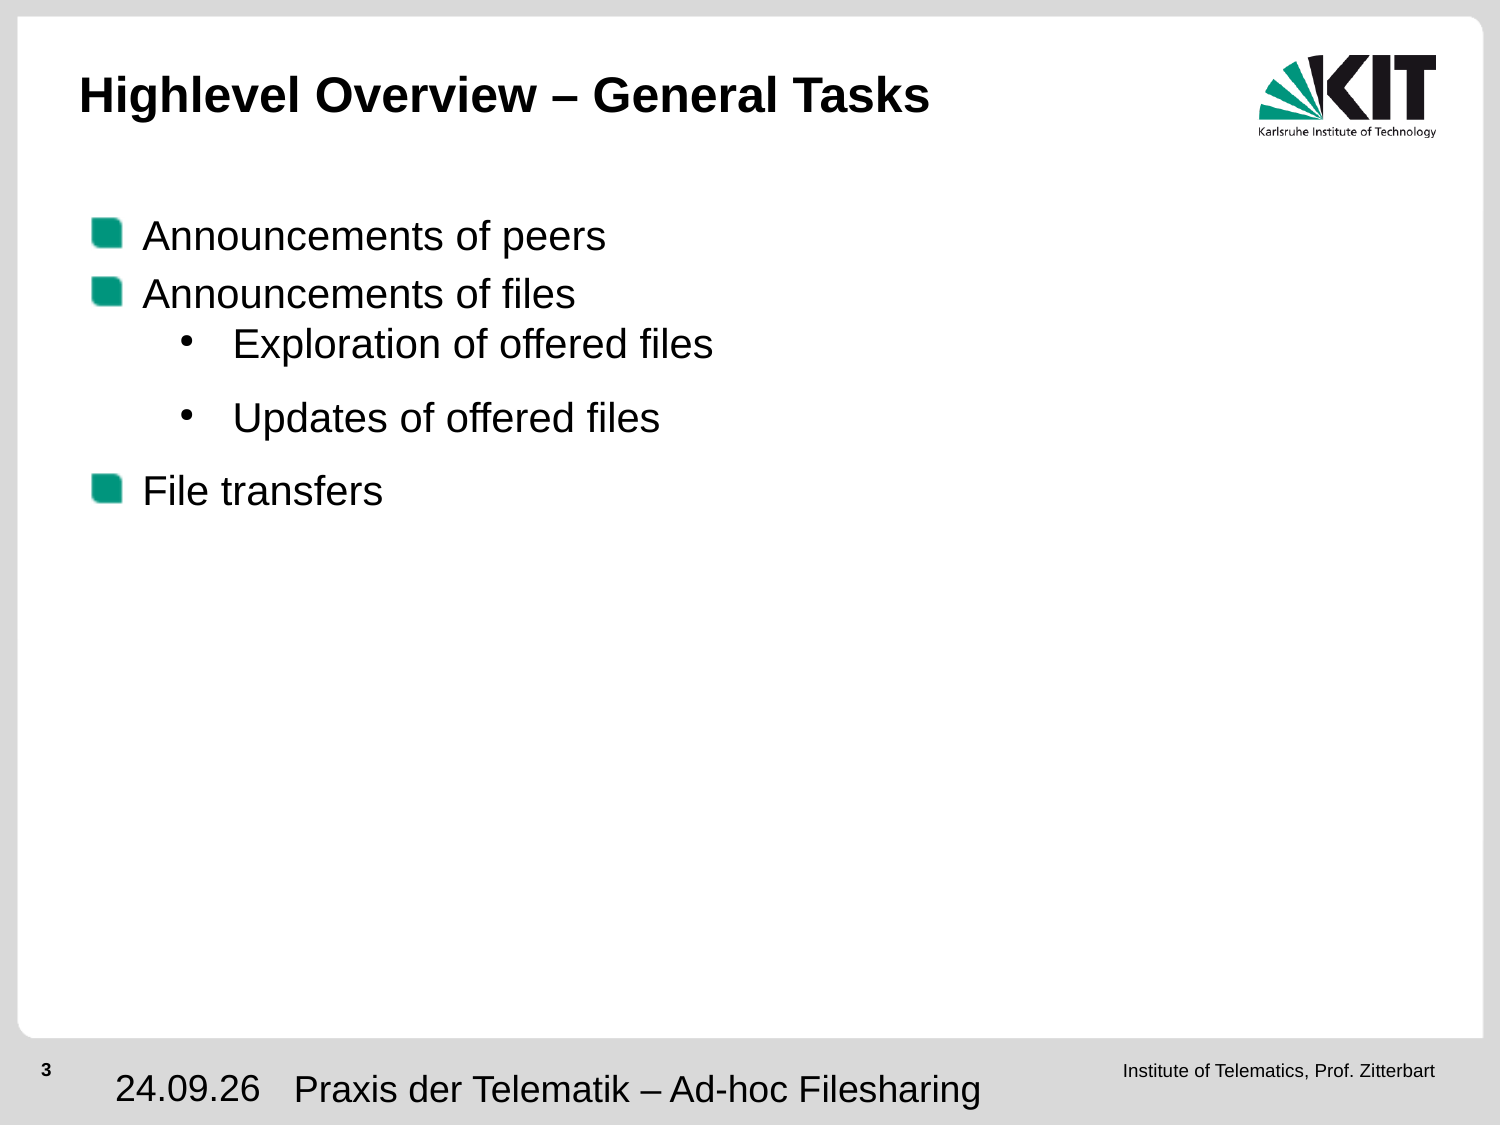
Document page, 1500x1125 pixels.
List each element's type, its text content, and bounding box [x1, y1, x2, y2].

slide_number 11.12.12 [100, 1057, 296, 1117]
list Announcements of peers Announcements of files Exploration of offered files Updates of offered files File transfers [76, 201, 1447, 1004]
picture [0, 0, 1500, 1125]
title Highlevel Overview – General Tasks [64, 54, 1198, 147]
footer Praxis der Telematik – Ad-hoc Filesharing [296, 1057, 1034, 1117]
